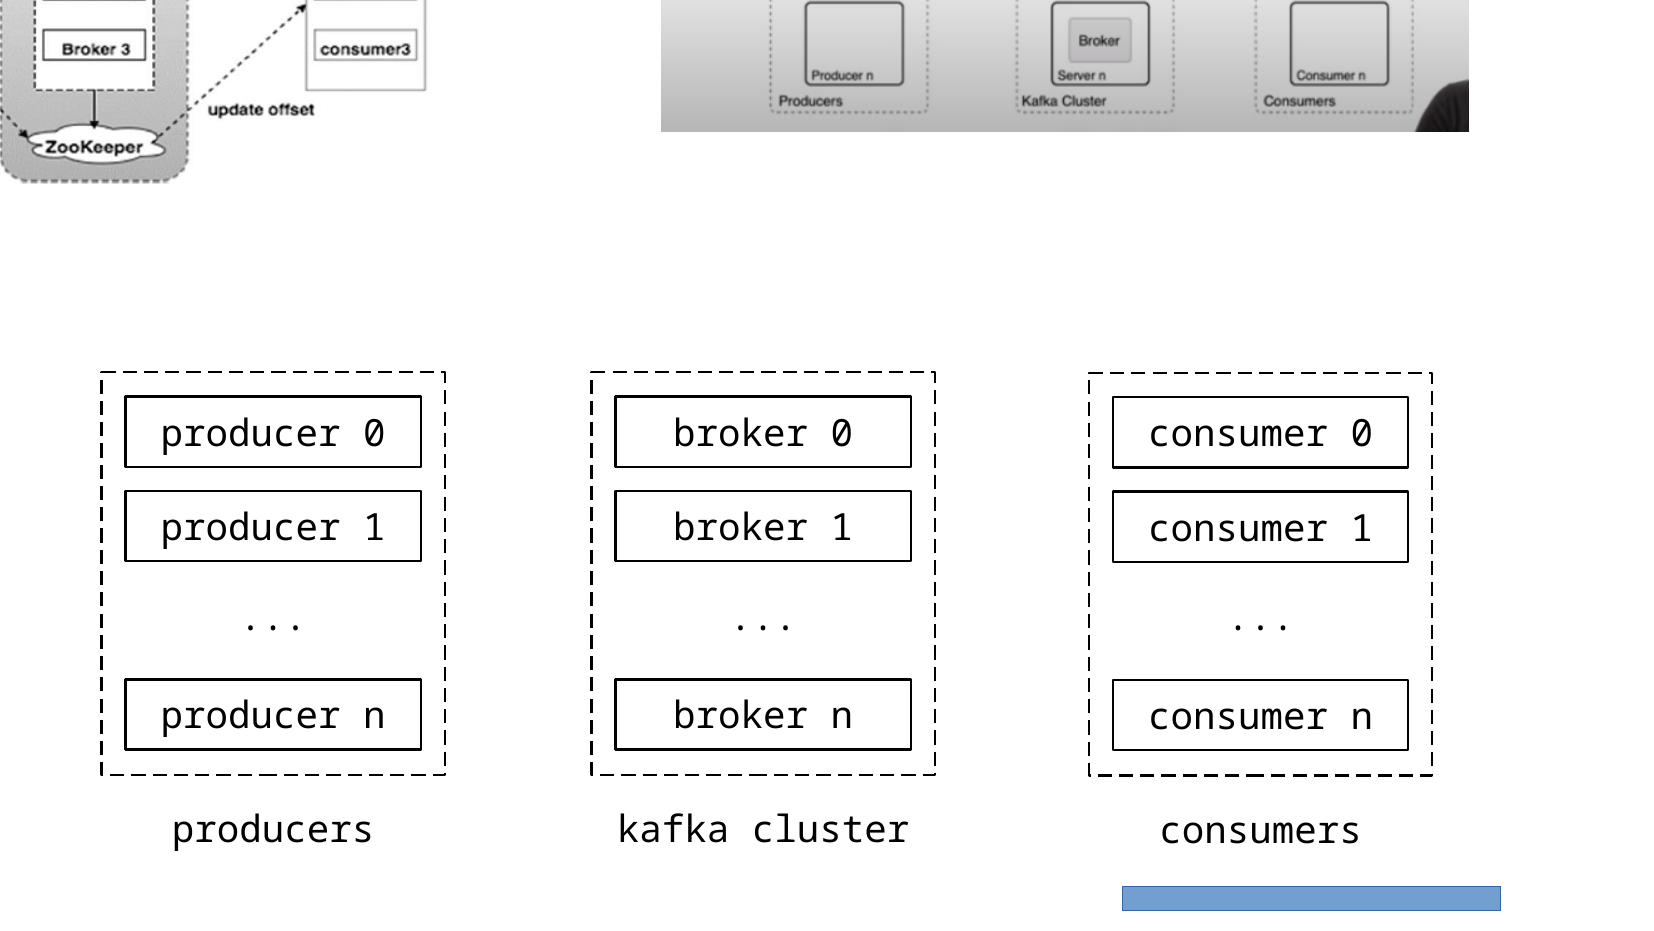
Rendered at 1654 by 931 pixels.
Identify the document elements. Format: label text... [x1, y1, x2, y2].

text_box consumer n [1113, 679, 1409, 751]
text_box ... [125, 580, 421, 651]
text_box producers [172, 792, 374, 864]
text_box consumer 1 [1113, 491, 1409, 562]
picture [0, 0, 476, 200]
text_box consumers [1160, 793, 1362, 864]
text_box producer 0 [125, 396, 421, 467]
text_box kafka cluster [662, 792, 864, 864]
text_box broker n [615, 679, 911, 750]
text_box broker 0 [615, 396, 911, 467]
text_box producer 1 [125, 490, 421, 562]
text_box consumer 0 [1113, 397, 1409, 468]
picture [661, 0, 1469, 132]
text_box ... [615, 580, 911, 651]
text_box broker 1 [615, 490, 911, 562]
text_box [1122, 886, 1501, 911]
text_box ... [1113, 581, 1409, 652]
text_box producer n [125, 679, 421, 750]
